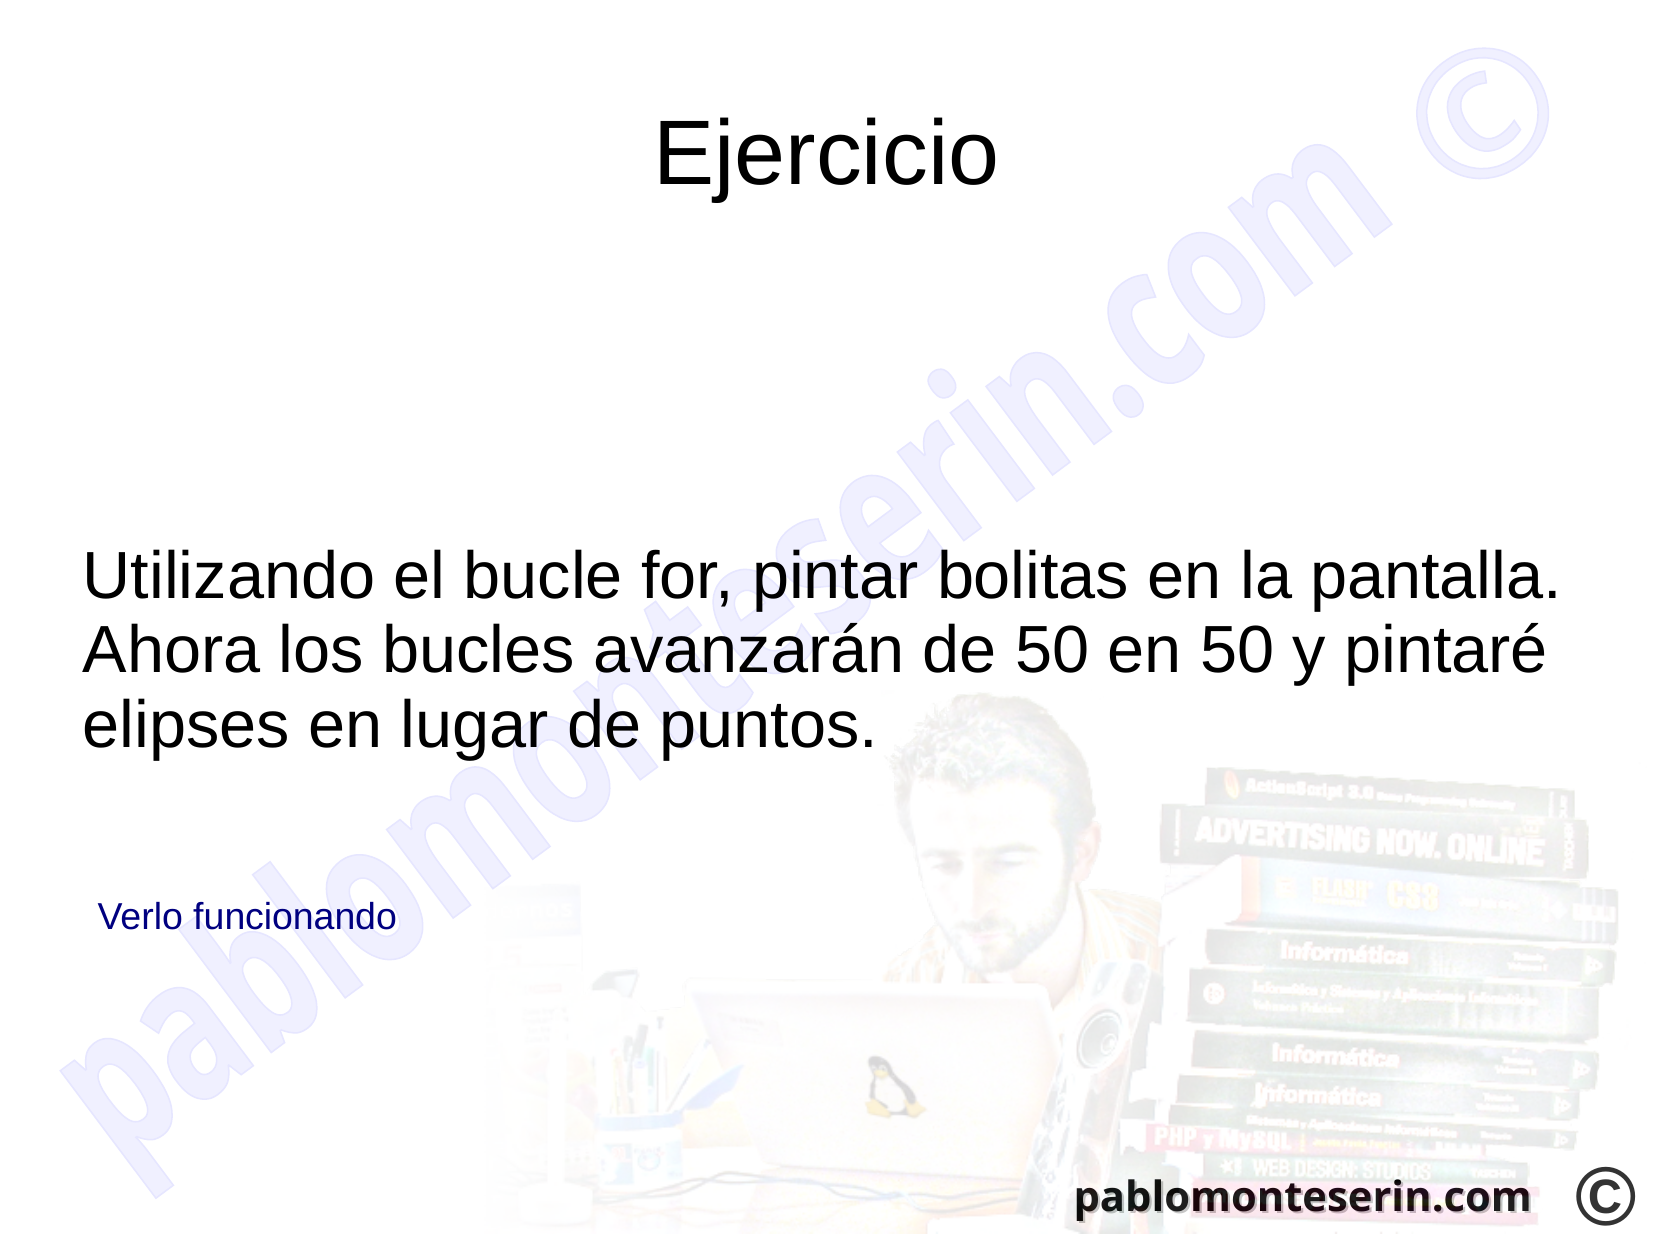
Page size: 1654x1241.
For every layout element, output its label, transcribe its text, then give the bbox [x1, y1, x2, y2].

subtitle Utilizando el bucle for, pintar bolitas en la pantalla. Ahora los bucles avanzarán de 50 en 50 y pintaré elipses en lugar de puntos. [82, 290, 1571, 1010]
text_box Verlo funcionando [82, 888, 412, 945]
title Ejercicio [82, 49, 1571, 257]
picture [468, 674, 1654, 1234]
